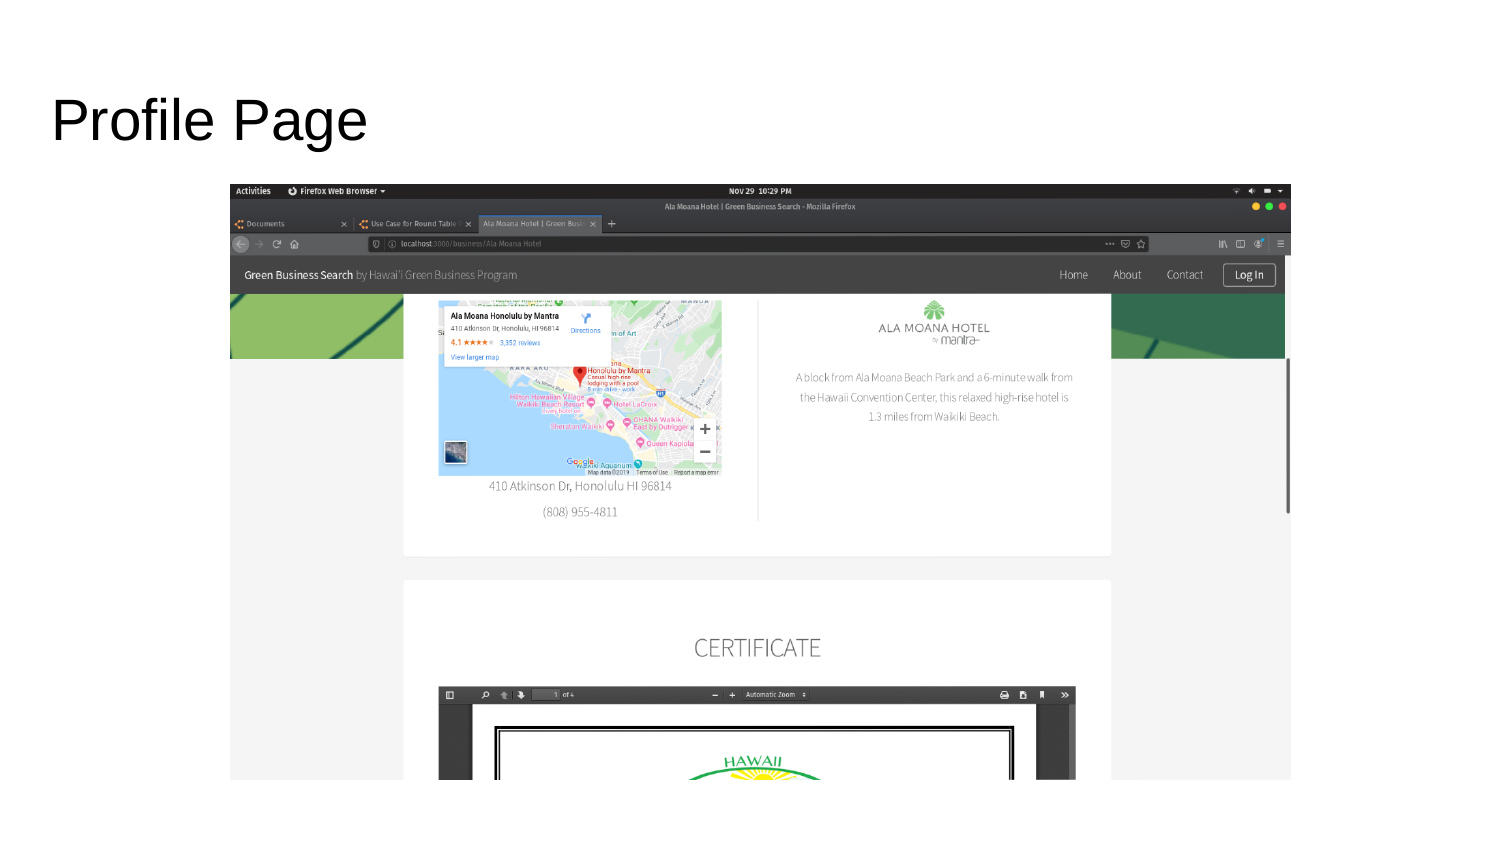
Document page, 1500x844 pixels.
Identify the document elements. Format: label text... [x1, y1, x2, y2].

picture [229, 183, 1291, 781]
title Profile Page [51, 72, 1449, 167]
